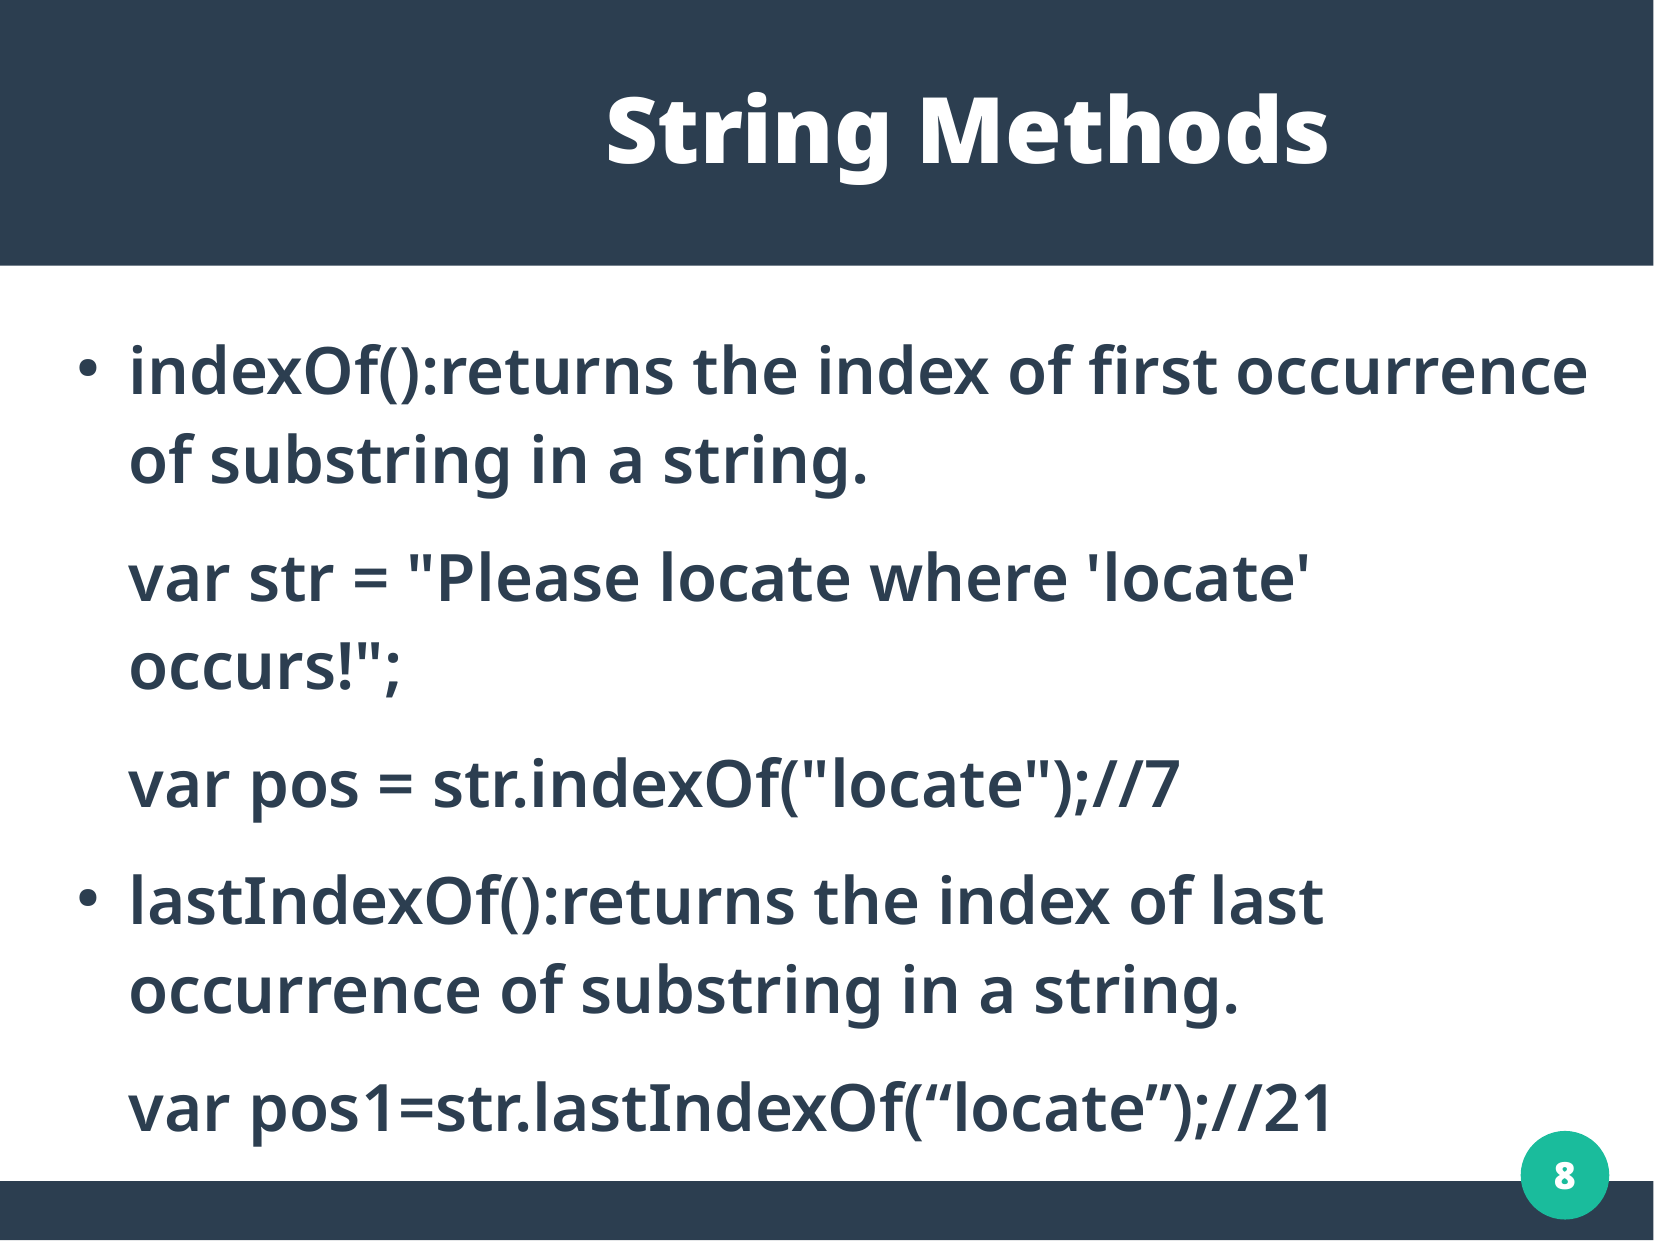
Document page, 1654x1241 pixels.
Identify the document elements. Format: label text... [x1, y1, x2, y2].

title String Methods [59, 49, 1595, 207]
list indexOf():returns the index of first occurrence of substring in a string. var str = "Please locate where 'locate' occurs!"; var pos = str.indexOf("locate");//7 lastIndexOf():returns the index of last occurrence of substring in a string. var pos1=str.lastIndexOf(“locate”);//21 [59, 324, 1595, 1152]
